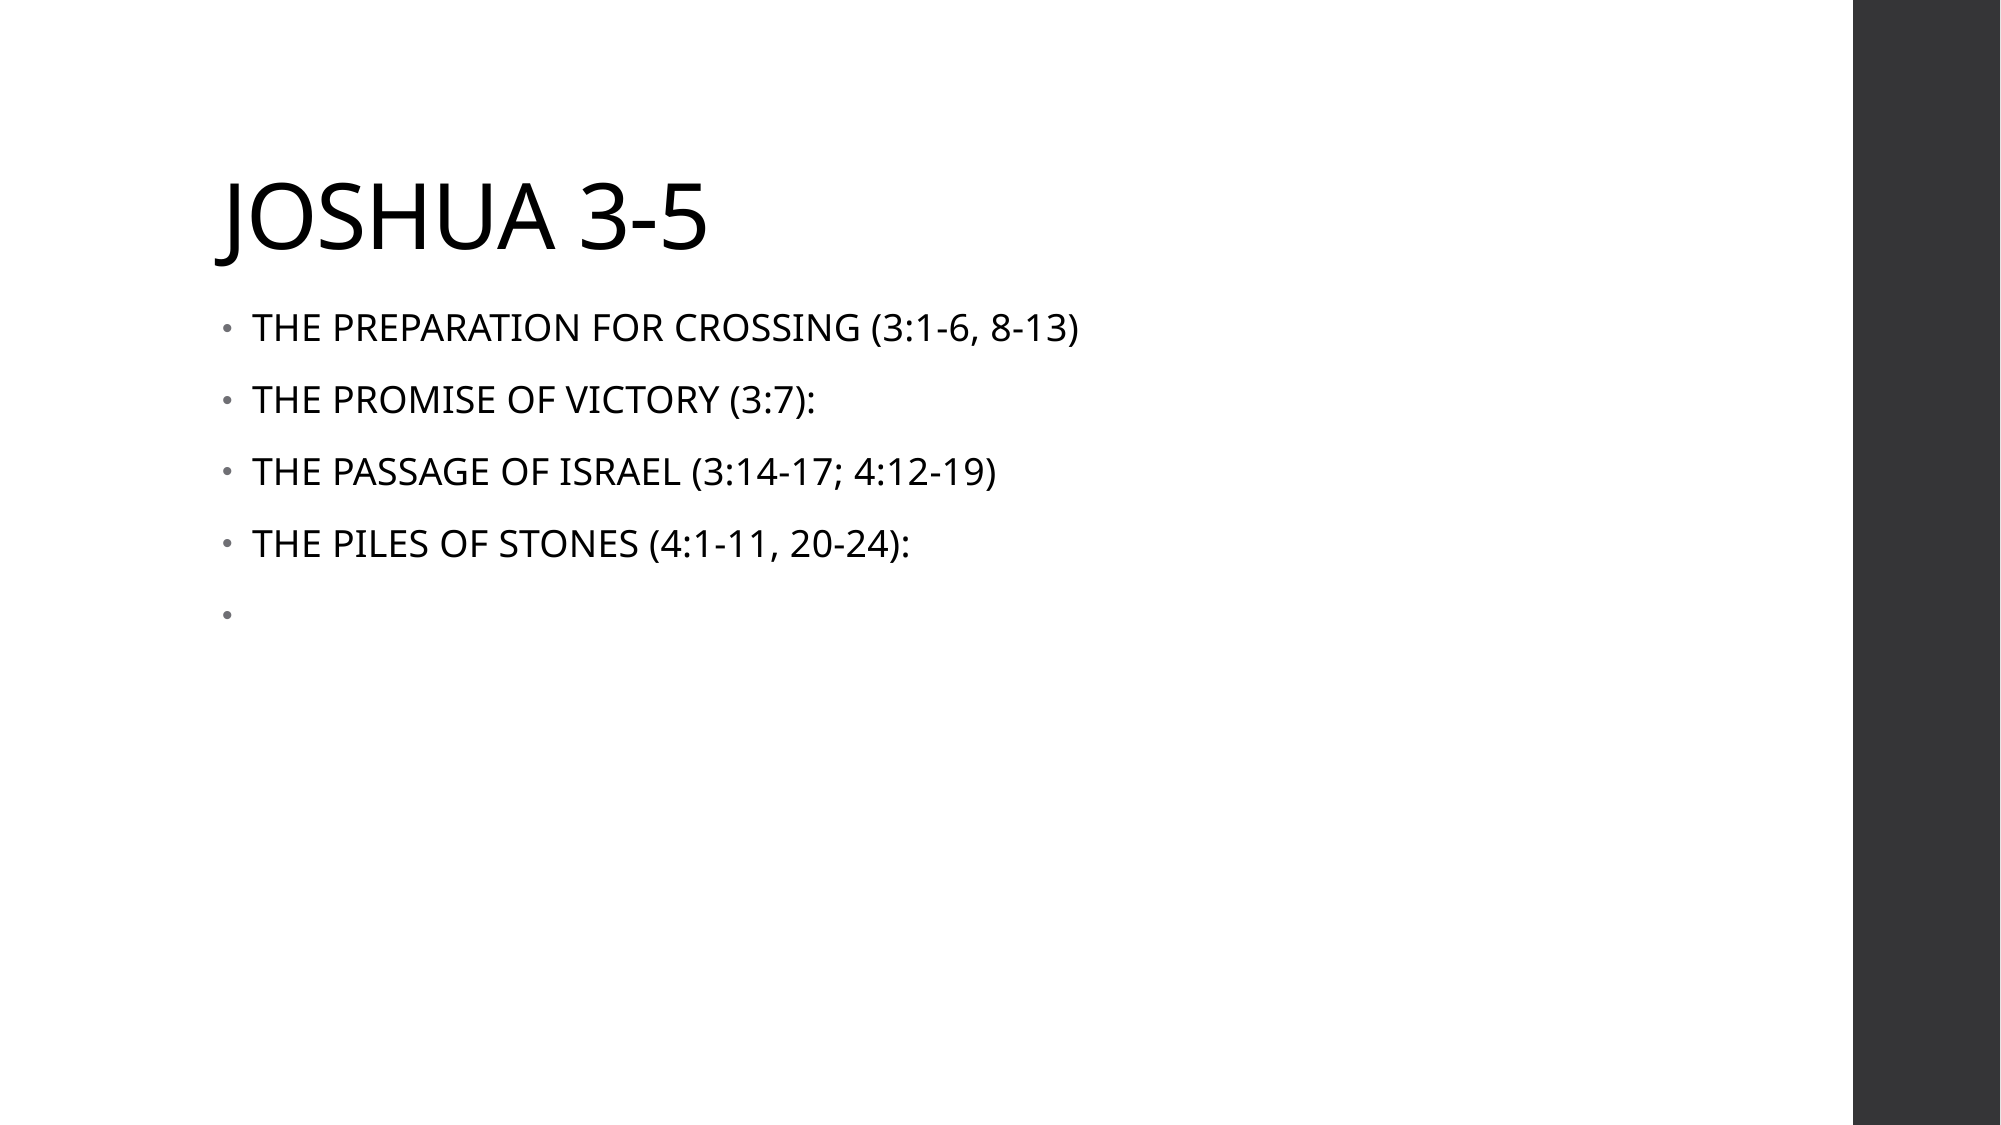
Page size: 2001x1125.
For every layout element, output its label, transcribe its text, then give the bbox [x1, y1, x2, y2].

title JOSHUA 3-5 [206, 60, 1797, 278]
list THE PREPARATION FOR CROSSING (3:1-6, 8-13) THE PROMISE OF VICTORY (3:7): THE PASSAGE OF ISRAEL (3:14-17; 4:12-19) THE PILES OF STONES (4:1-11, 20-24): [206, 299, 1617, 1014]
